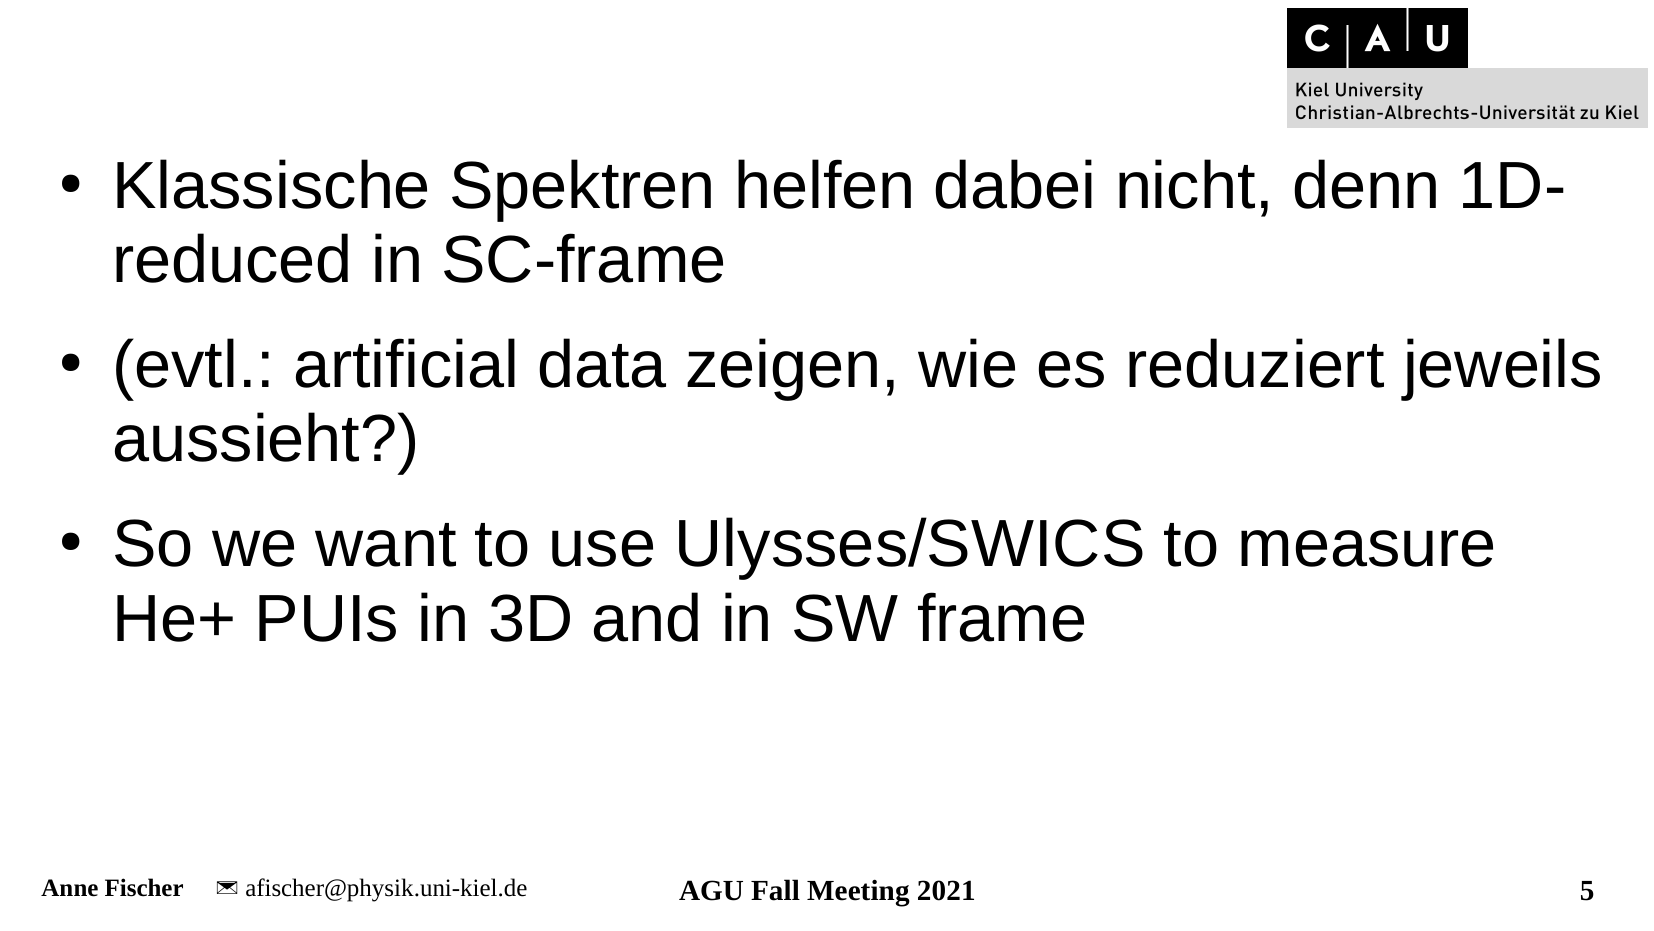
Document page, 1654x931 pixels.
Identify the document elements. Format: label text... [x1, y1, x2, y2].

list Klassische Spektren helfen dabei nicht, denn 1D-reduced in SC-frame (evtl.: artificial data zeigen, wie es reduziert jeweils aussieht?) So we want to use Ulysses/SWICS to measure He+ PUIs in 3D and in SW frame [41, 147, 1625, 845]
picture [1287, 8, 1648, 128]
